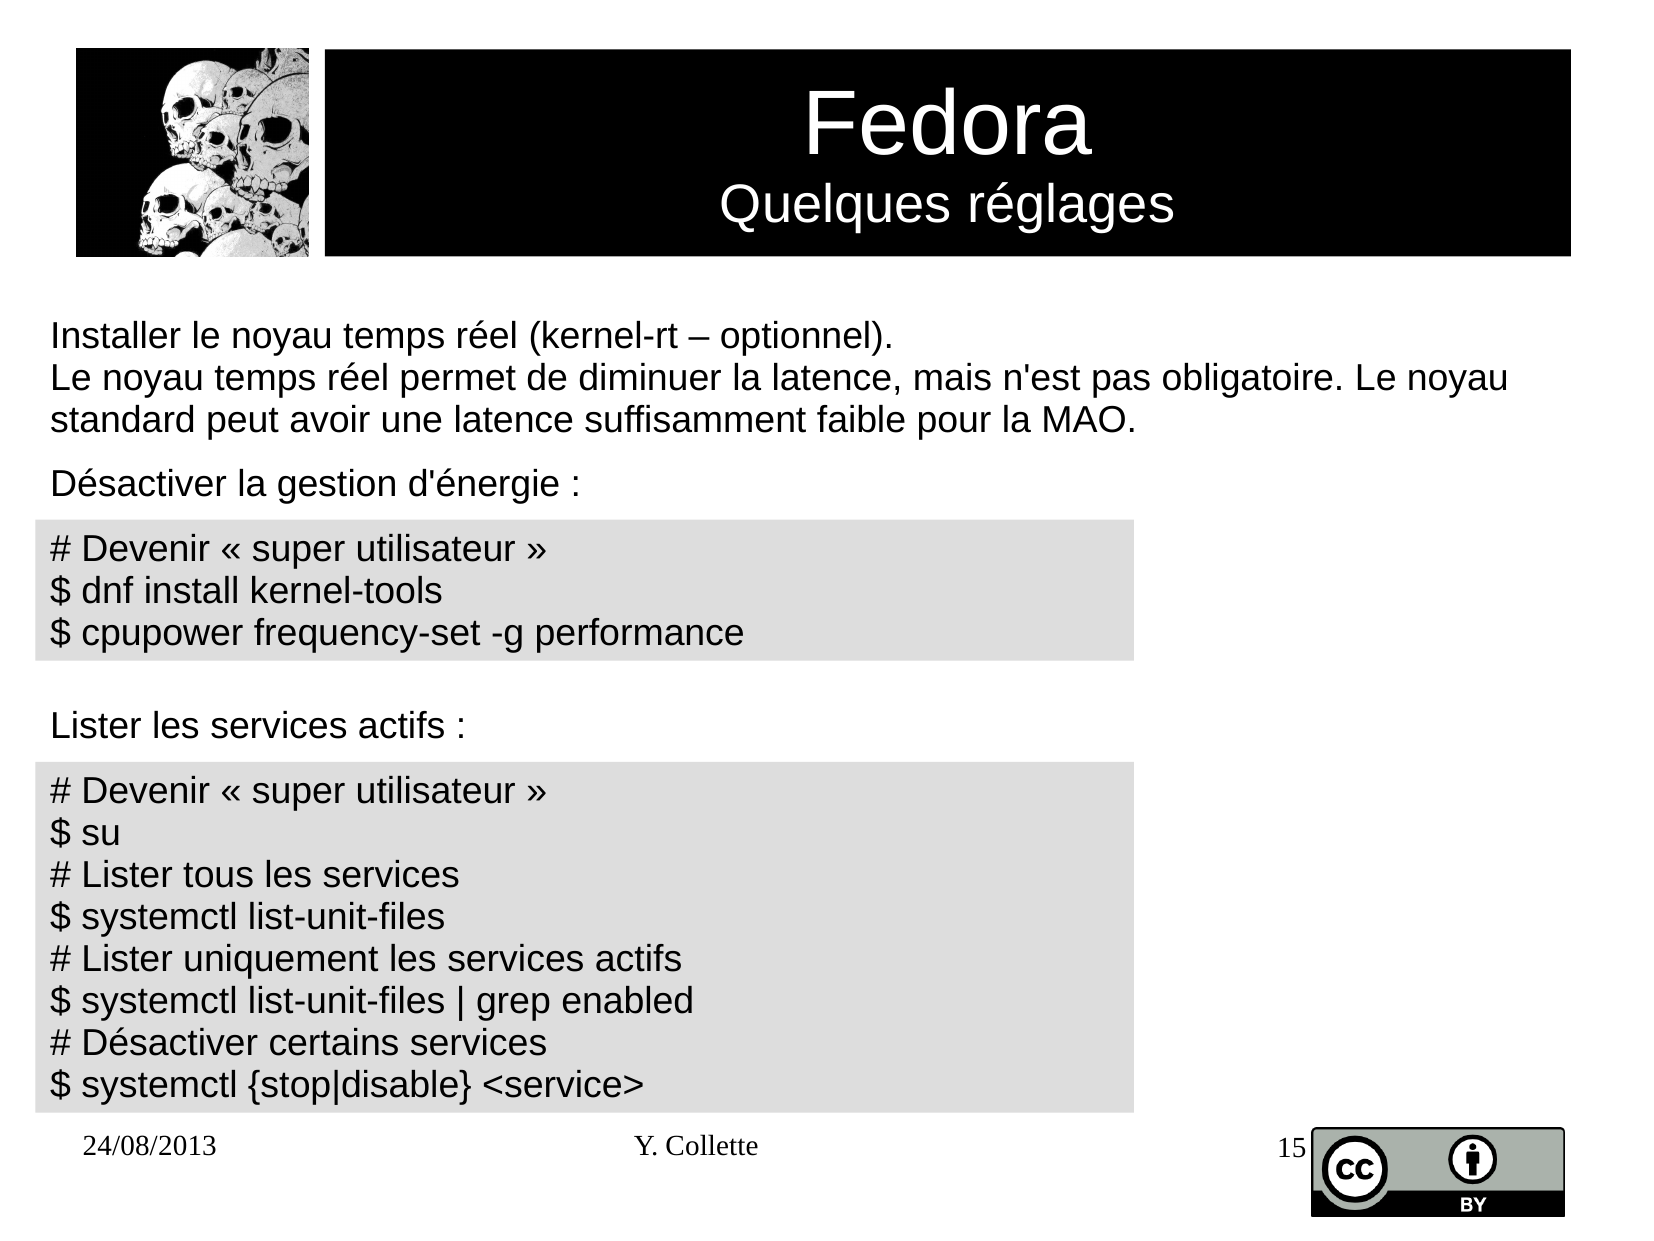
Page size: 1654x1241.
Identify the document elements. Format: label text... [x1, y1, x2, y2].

text_box Désactiver la gestion d'énergie : [35, 454, 615, 519]
text_box # Devenir « super utilisateur » $ su # Lister tous les services $ systemctl list-unit-files # Lister uniquement les services actifs $ systemctl list-unit-files | grep enabled # Désactiver certains services $ systemctl {stop|disable} <service> [35, 761, 1134, 1113]
picture [1311, 1127, 1565, 1217]
picture [76, 48, 309, 257]
text_box # Devenir « super utilisateur » $ dnf install kernel-tools $ cpupower frequency-set -g performance [35, 519, 1134, 661]
text_box Installer le noyau temps réel (kernel-rt – optionnel). Le noyau temps réel permet de diminuer la latence, mais n'est pas obligatoire. Le noyau standard peut avoir une latence suffisamment faible pour la MAO. [35, 307, 1619, 490]
title Fedora Quelques réglages [324, 49, 1571, 257]
text_box Lister les services actifs : [35, 696, 579, 754]
